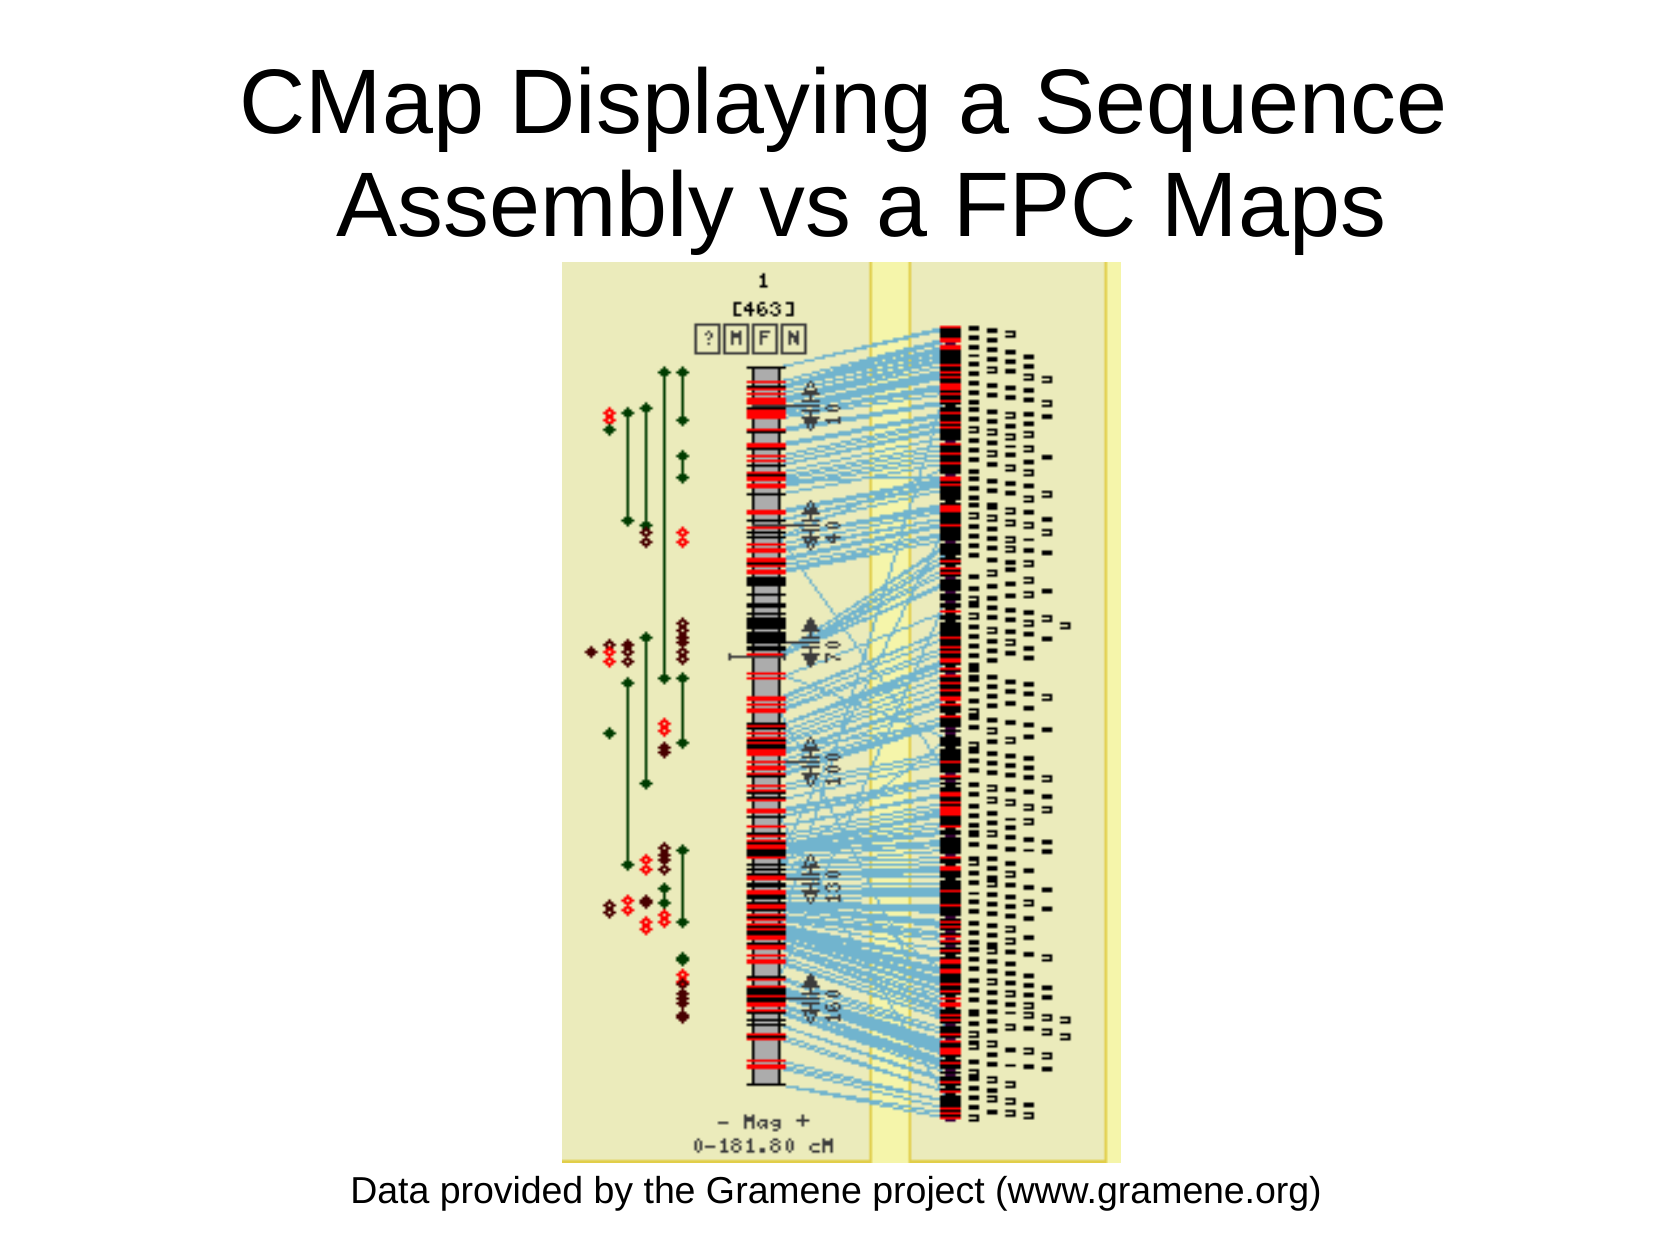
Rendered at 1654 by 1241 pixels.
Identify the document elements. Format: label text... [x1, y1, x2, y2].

text_box Data provided by the Gramene project (www.gramene.org) [335, 1162, 1337, 1220]
title CMap Displaying a Sequence Assembly vs a FPC Maps [82, 50, 1571, 256]
picture [562, 262, 1121, 1163]
